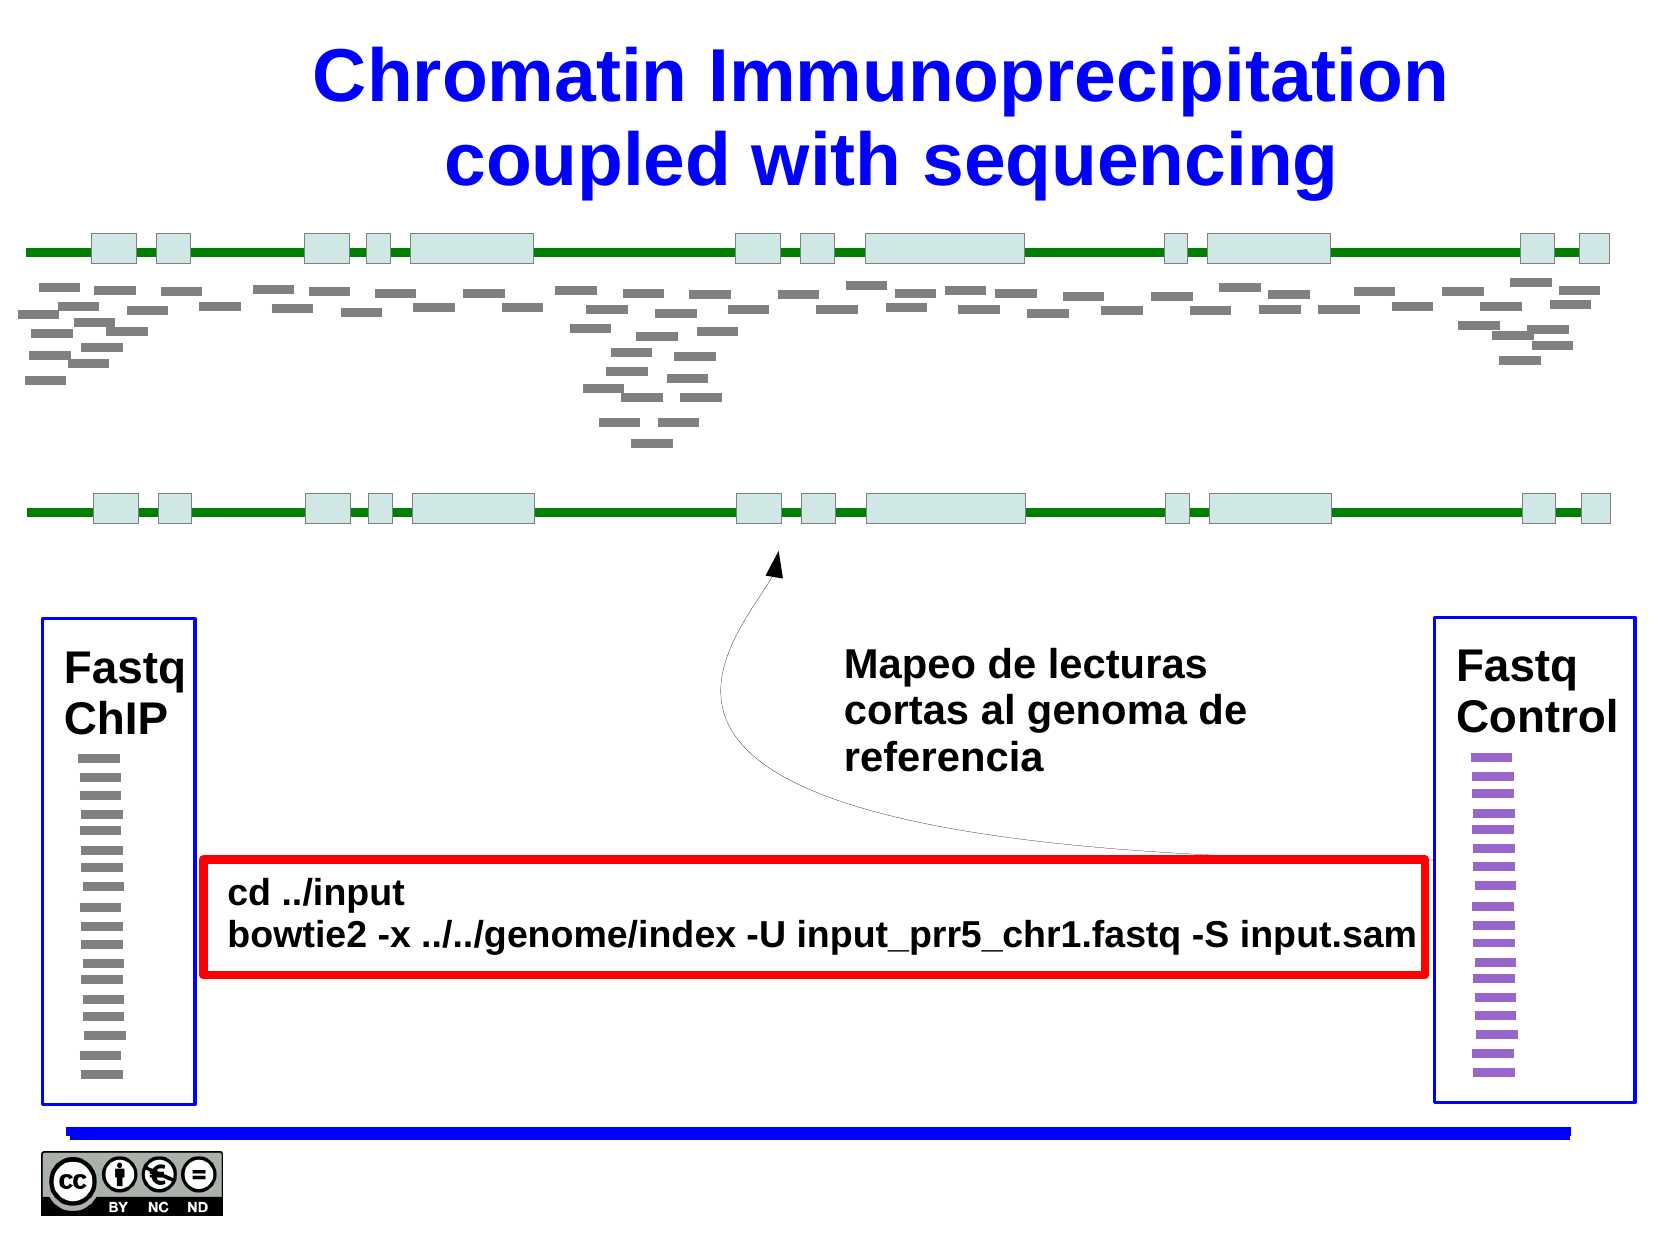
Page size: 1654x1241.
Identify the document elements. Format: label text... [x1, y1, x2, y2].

text_box cd ../input bowtie2 -x ../../genome/index -U input_prr5_chr1.fastq -S input.sam [212, 771, 1578, 1019]
text_box [1520, 233, 1555, 264]
text_box Fastq Control [1441, 632, 1634, 750]
text_box [1434, 617, 1636, 1103]
text_box [158, 493, 192, 524]
text_box [800, 233, 835, 264]
text_box [1164, 233, 1188, 264]
text_box [736, 493, 782, 524]
text_box [93, 493, 139, 524]
text_box [735, 233, 781, 264]
text_box Mapeo de lecturas cortas al genoma de referencia [829, 633, 1310, 771]
text_box [801, 493, 836, 524]
text_box [91, 233, 137, 264]
text_box [1165, 493, 1190, 524]
text_box [1209, 493, 1332, 524]
text_box [305, 493, 351, 524]
picture [41, 1151, 223, 1216]
text_box Fastq ChIP [49, 634, 214, 752]
title Chromatin Immunoprecipitation coupled with sequencing [147, 13, 1636, 222]
text_box [1207, 233, 1331, 264]
text_box [42, 618, 196, 1105]
text_box [156, 233, 191, 264]
text_box [1522, 493, 1556, 524]
text_box [1581, 493, 1611, 524]
text_box [368, 493, 393, 524]
text_box [1579, 233, 1610, 264]
text_box [366, 233, 391, 264]
text_box [304, 233, 350, 264]
text_box cd ../input bowtie2 -x ../../genome/index -U input_prr5_chr1.fastq -S input.sam [212, 864, 1421, 971]
text_box [865, 233, 1025, 264]
text_box [412, 493, 535, 524]
text_box [410, 233, 534, 264]
text_box [866, 493, 1026, 524]
